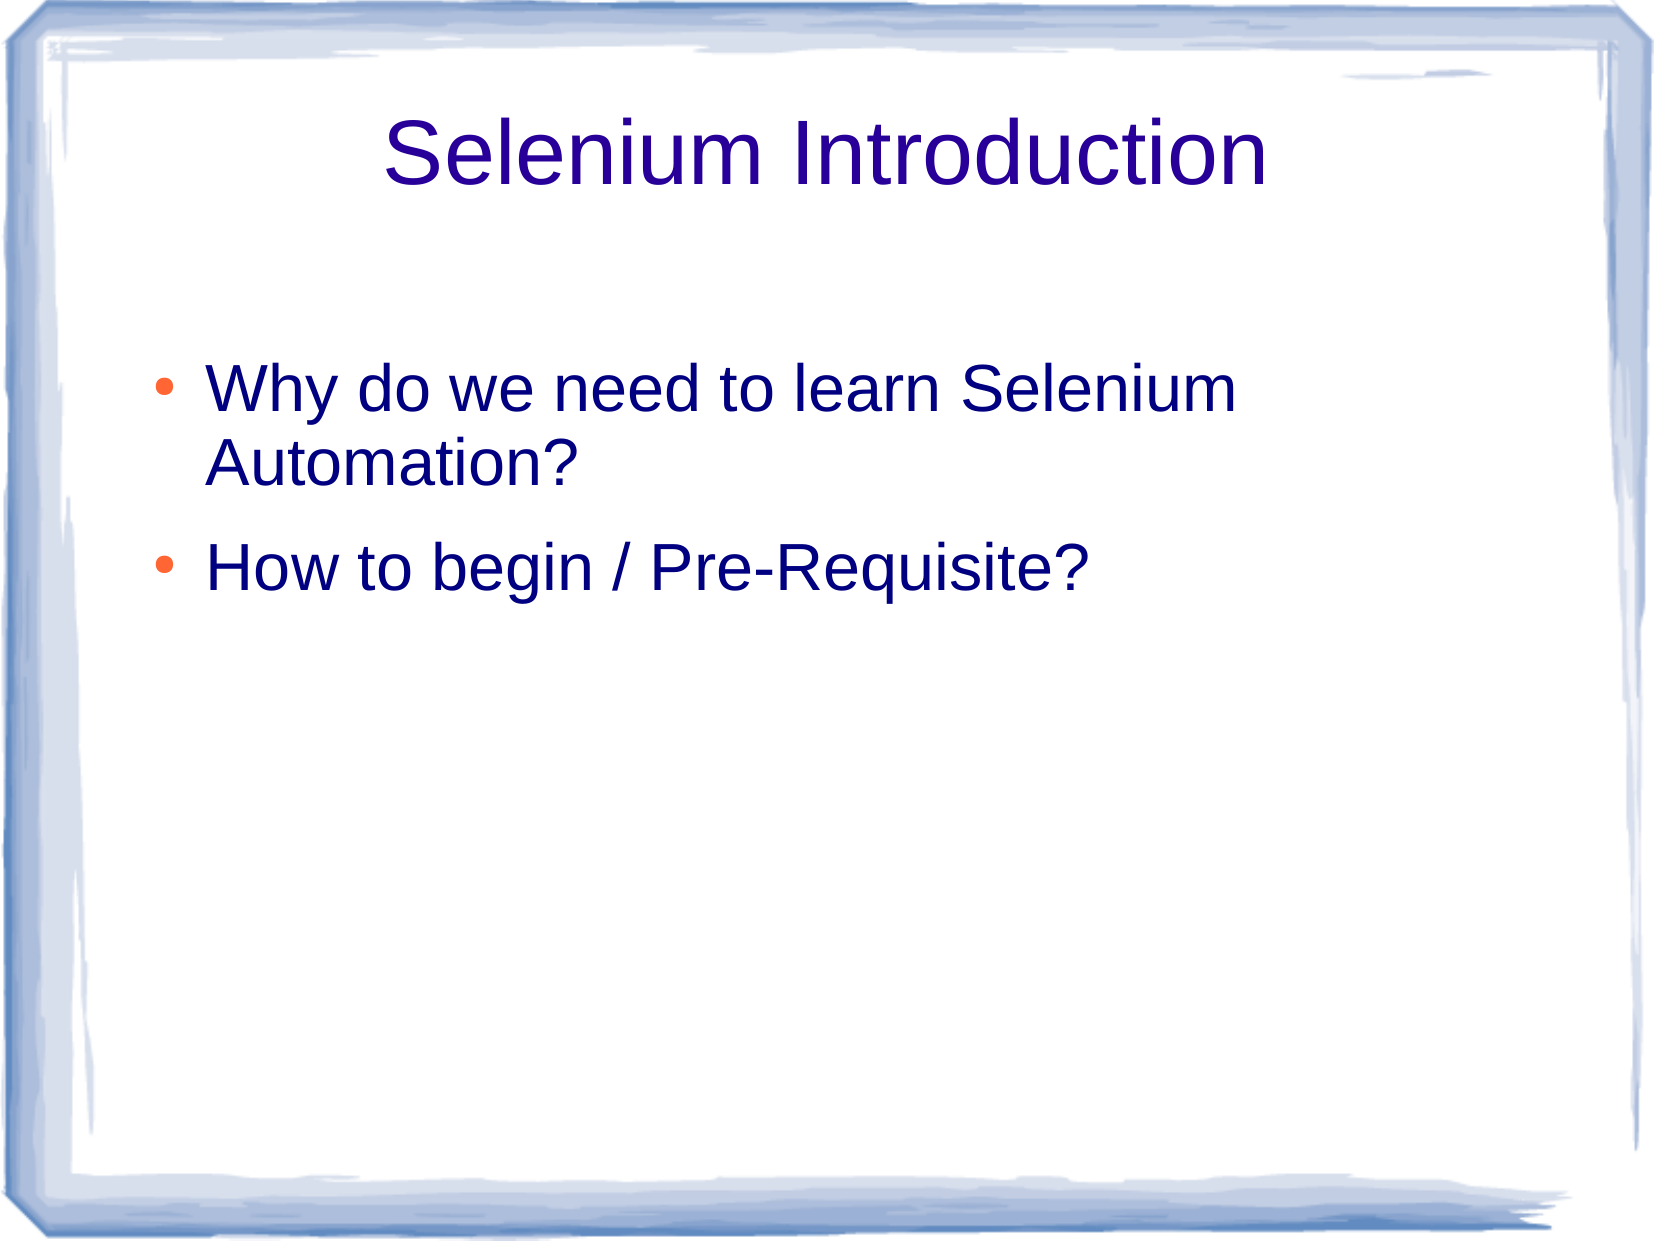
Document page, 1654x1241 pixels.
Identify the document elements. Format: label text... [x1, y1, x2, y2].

list Why do we need to learn Selenium Automation? How to begin / Pre-Requisite? [134, 350, 1516, 1132]
picture [0, 0, 1654, 1241]
title Selenium Introduction [82, 49, 1571, 257]
